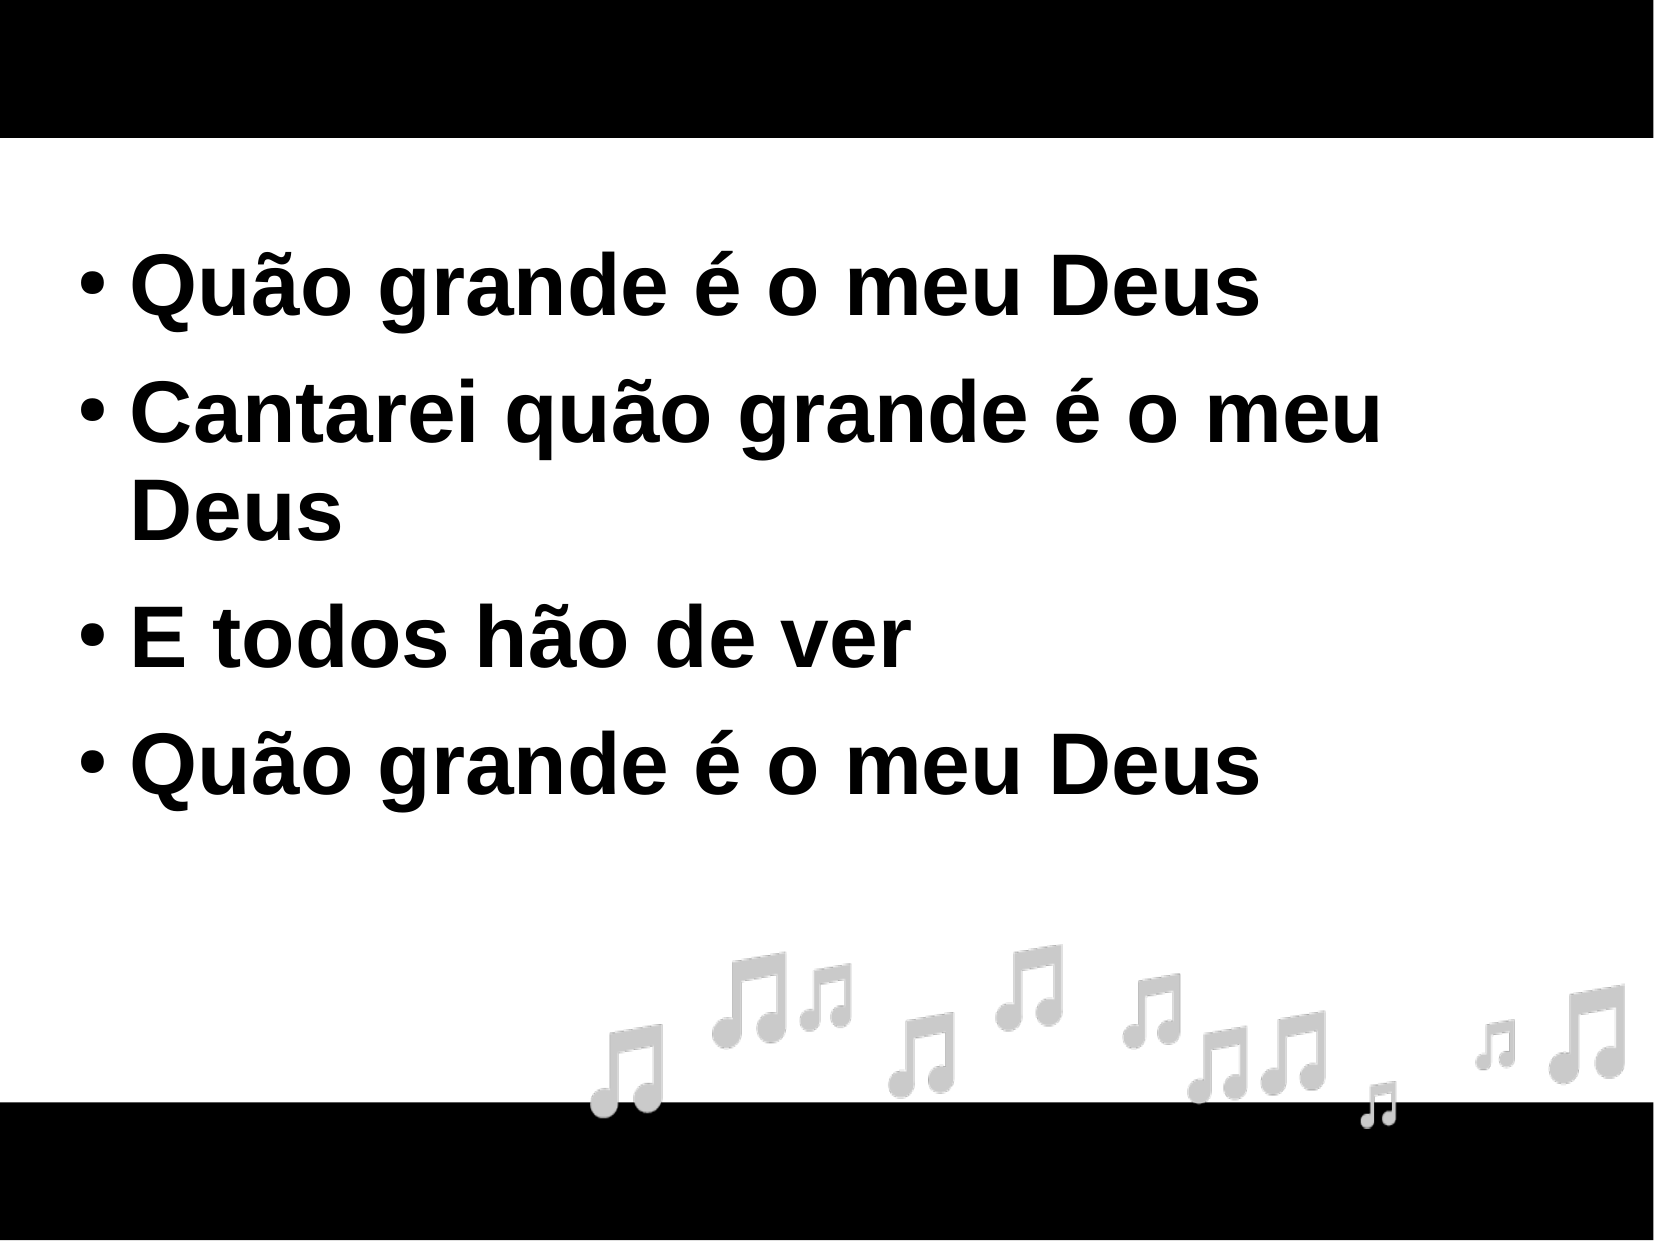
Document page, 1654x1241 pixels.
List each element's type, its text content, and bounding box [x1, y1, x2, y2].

list Quão grande é o meu Deus Cantarei quão grande é o meu Deus E todos hão de ver Quão grande é o meu Deus [59, 236, 1595, 1024]
